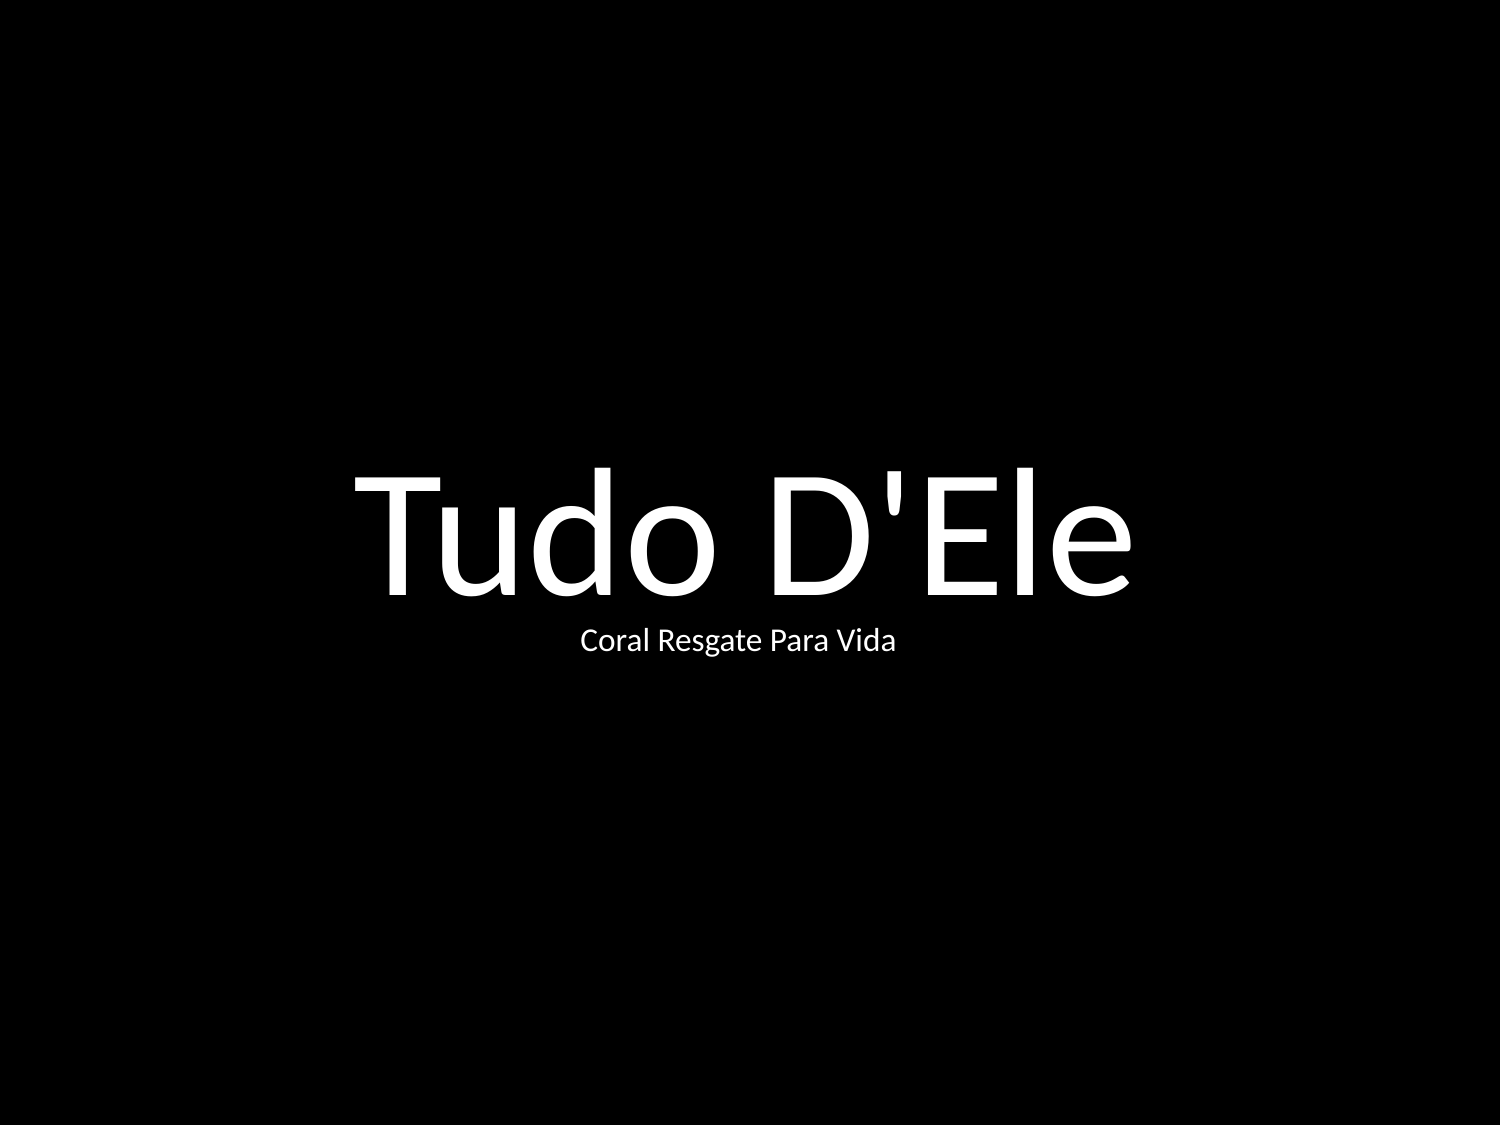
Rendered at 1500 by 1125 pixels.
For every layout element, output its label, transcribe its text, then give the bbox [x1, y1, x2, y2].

title Tudo D'Ele [108, 401, 1384, 643]
subtitle Coral Resgate Para Vida [213, 610, 1264, 898]
